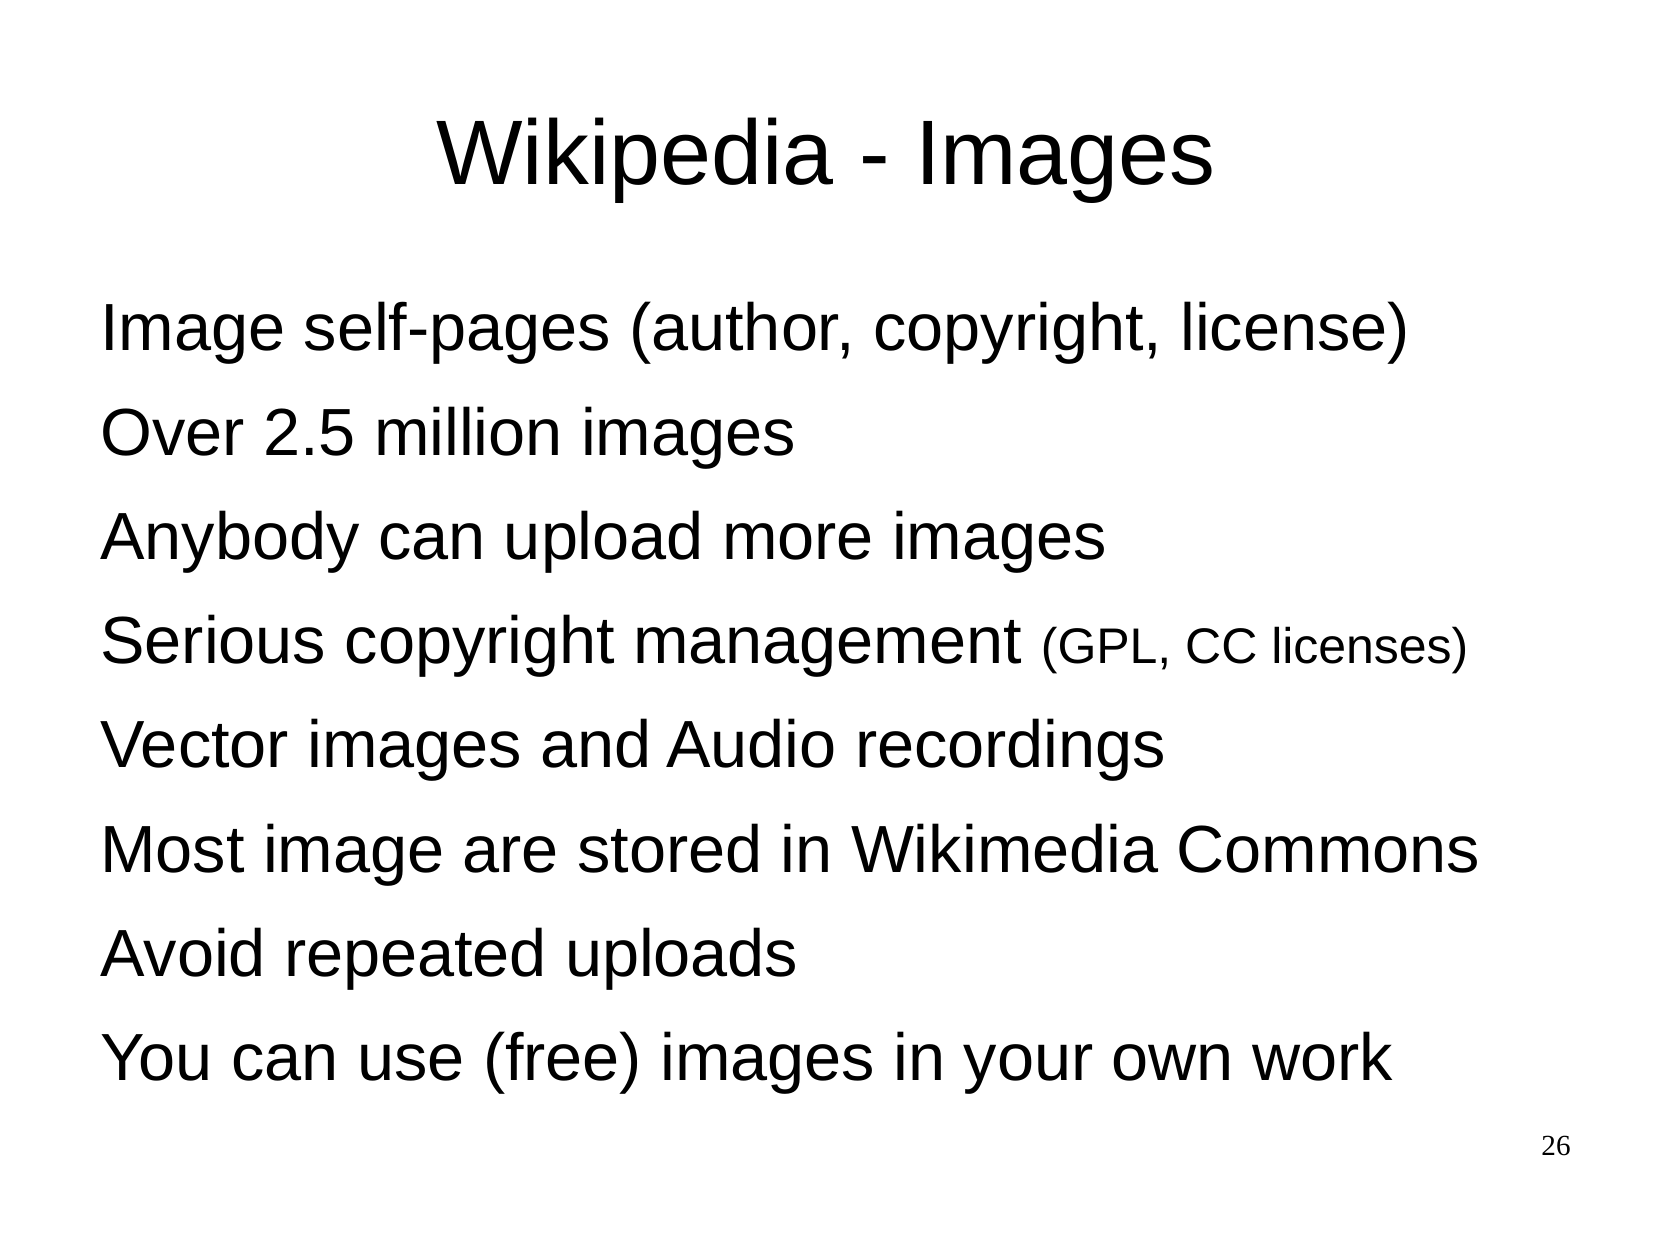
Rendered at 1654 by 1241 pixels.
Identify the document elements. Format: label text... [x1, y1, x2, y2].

list Image self-pages (author, copyright, license) Over 2.5 million images Anybody can upload more images Serious copyright management (GPL, CC licenses) Vector images and Audio recordings Most image are stored in Wikimedia Commons Avoid repeated uploads You can use (free) images in your own work [82, 290, 1571, 1096]
title Wikipedia - Images [82, 49, 1571, 257]
